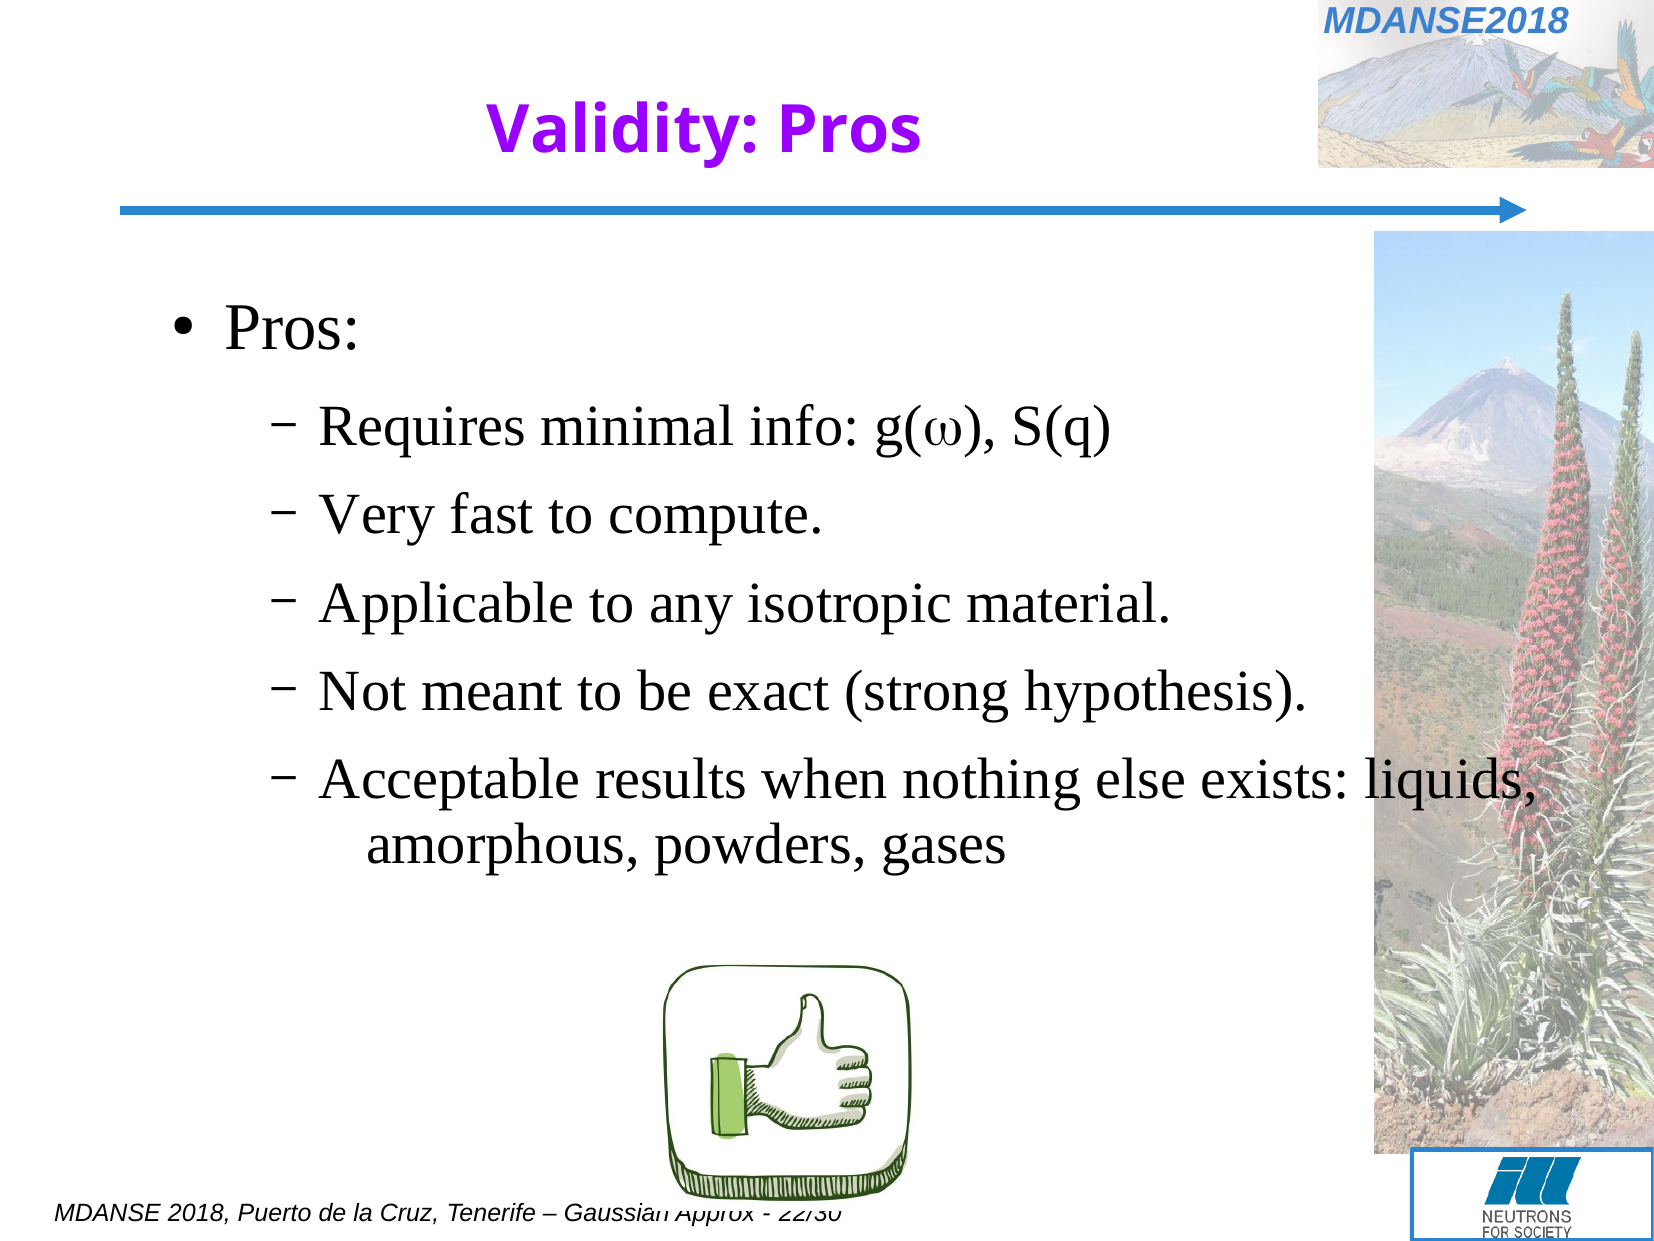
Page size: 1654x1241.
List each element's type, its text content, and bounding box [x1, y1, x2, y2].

title Validity: Pros [82, 49, 1328, 203]
list Pros: Requires minimal info: g(w), S(q) Very fast to compute. Applicable to any isotropic material. Not meant to be exact (strong hypothesis). Acceptable results when nothing else exists: liquids, amorphous, powders, gases [82, 290, 1571, 1010]
picture [652, 948, 919, 1211]
picture [1479, 1153, 1583, 1241]
